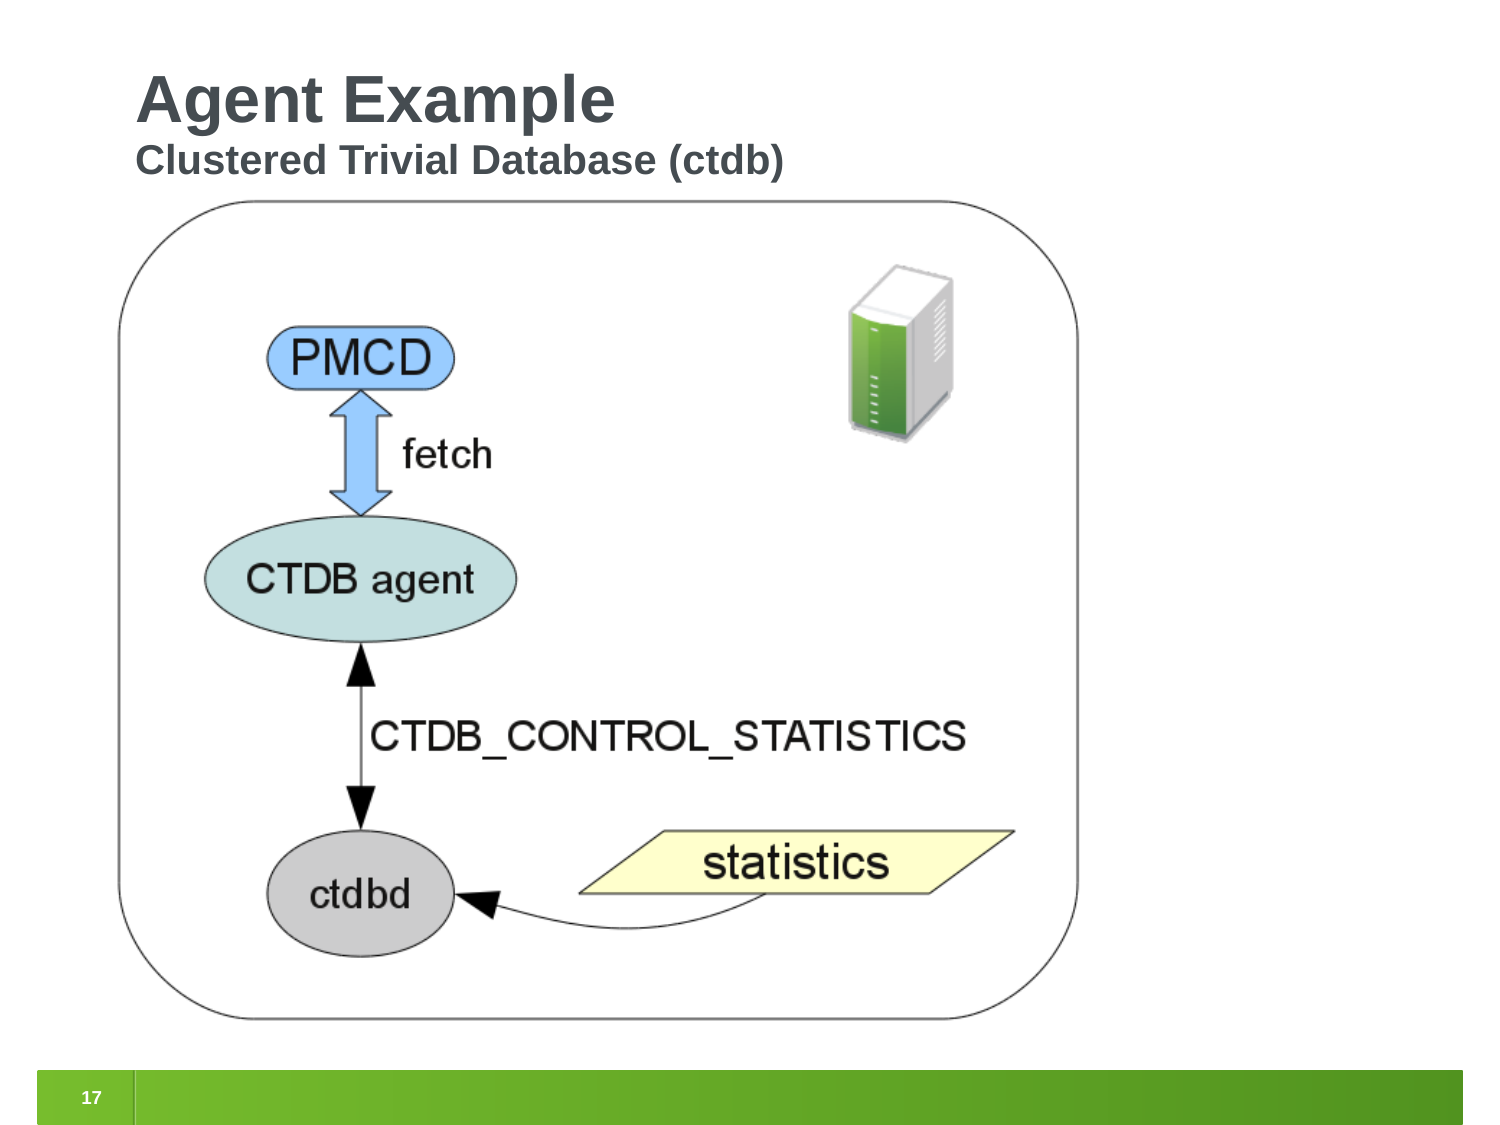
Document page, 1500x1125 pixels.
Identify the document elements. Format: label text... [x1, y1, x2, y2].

title Agent Example Clustered Trivial Database (ctdb) [135, 49, 1372, 197]
picture [112, 193, 1085, 1025]
